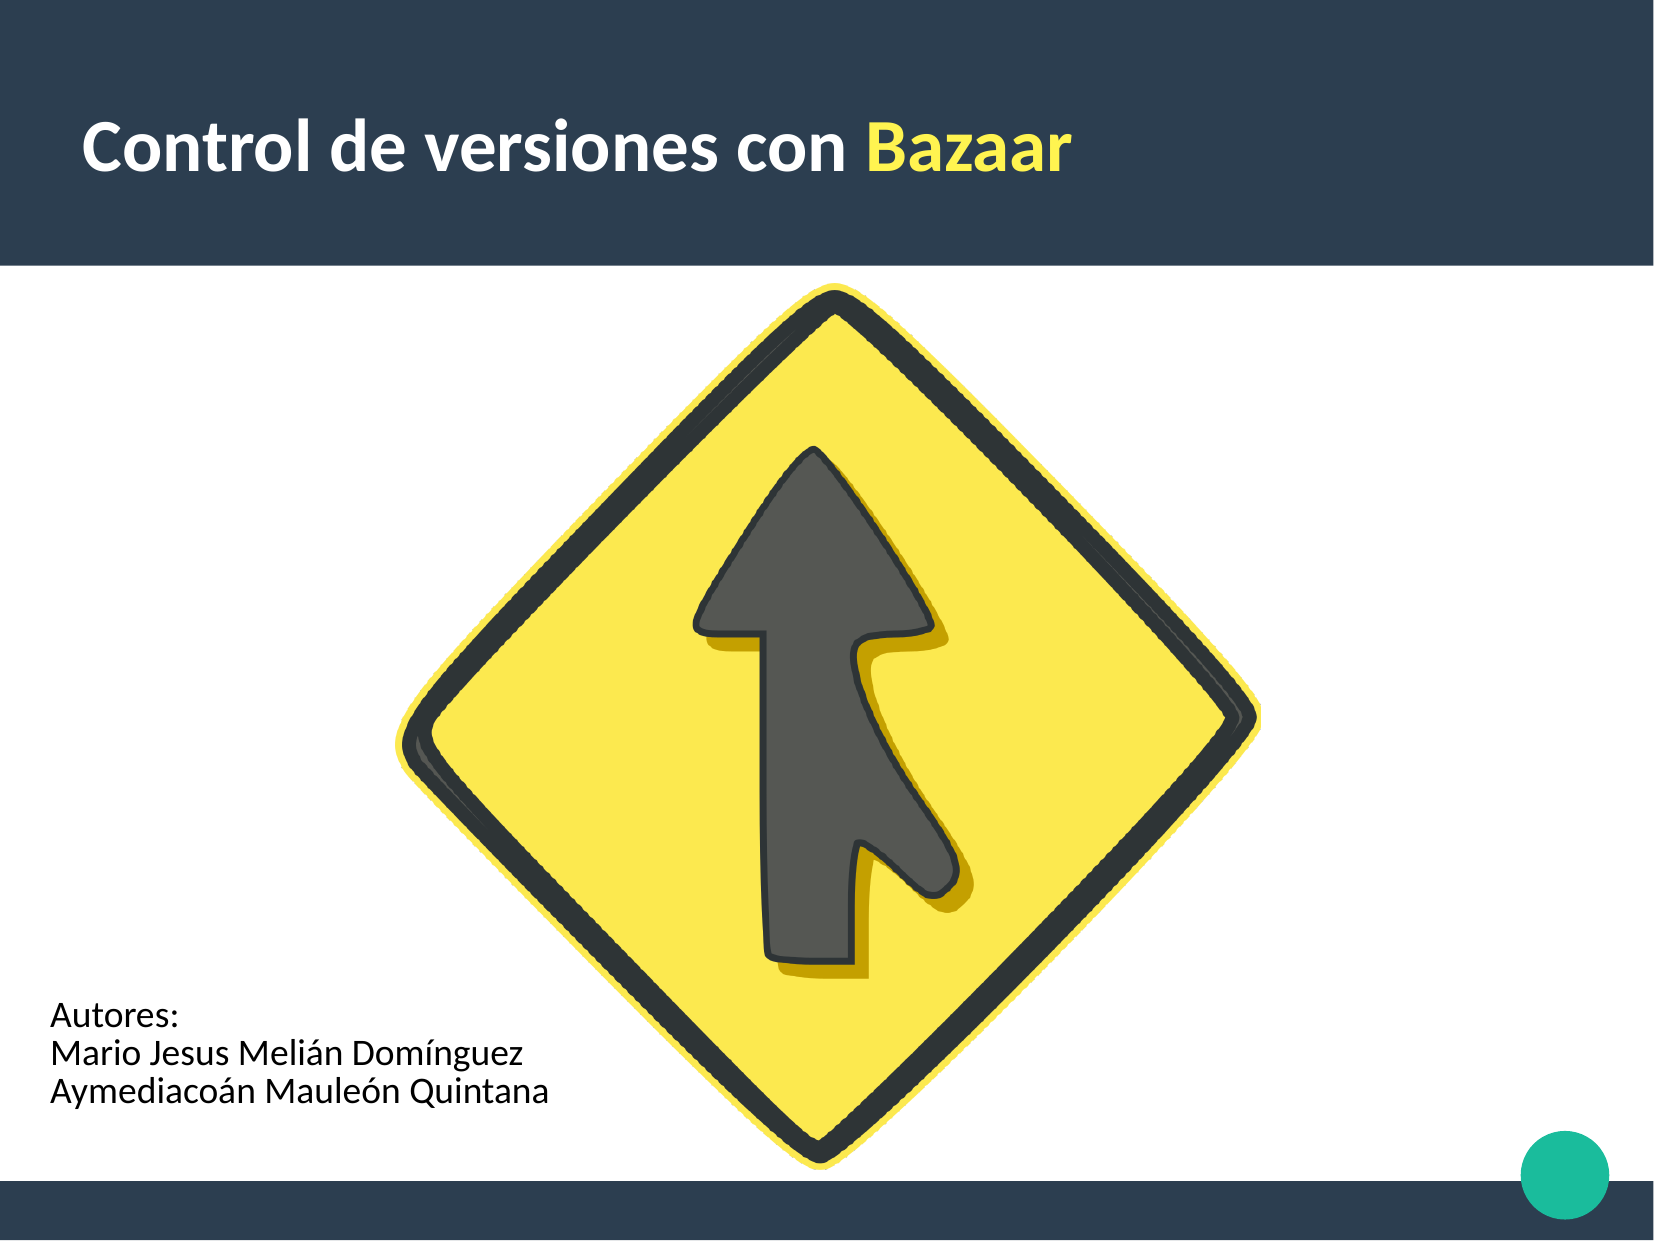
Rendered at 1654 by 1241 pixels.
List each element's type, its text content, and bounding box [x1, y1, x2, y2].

title Control de versiones con Bazaar [82, 49, 1571, 257]
picture [395, 283, 1261, 1170]
text_box Autores: Mario Jesus Melián Domínguez Aymediacoán Mauleón Quintana [35, 992, 886, 1217]
